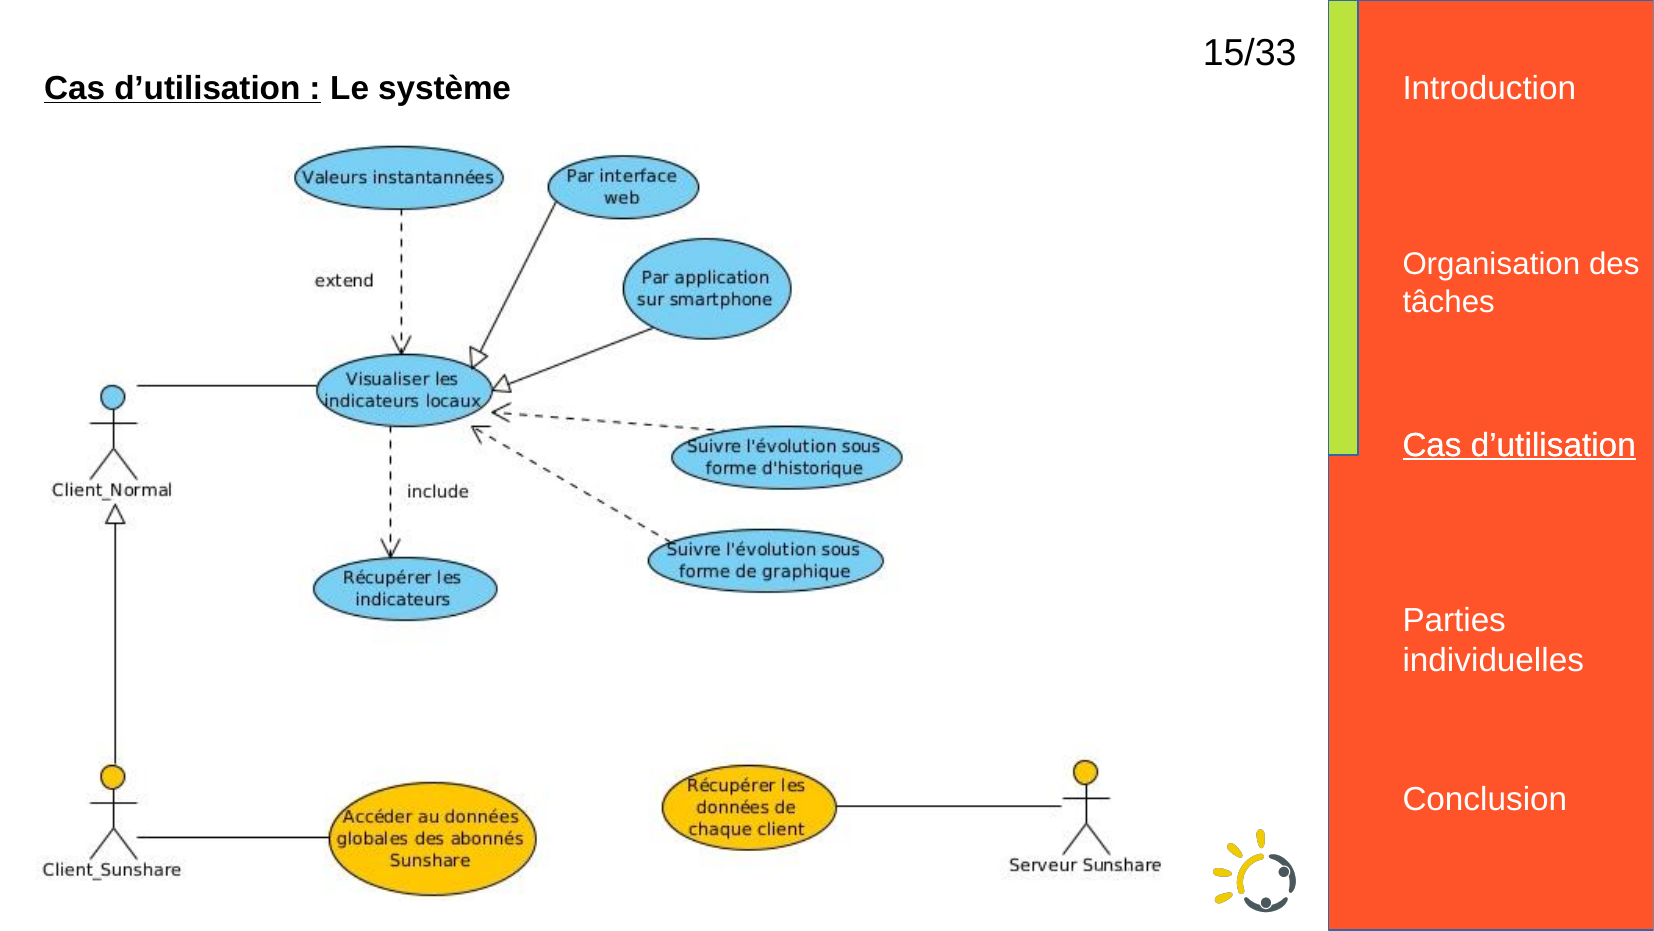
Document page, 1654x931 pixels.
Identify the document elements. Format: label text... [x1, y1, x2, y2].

text_box [1328, 0, 1359, 456]
text_box Cas d’utilisation : Le système [29, 58, 1034, 118]
picture [1210, 826, 1300, 916]
text_box Cas d’utilisation [1387, 415, 1654, 503]
picture [24, 143, 1186, 901]
